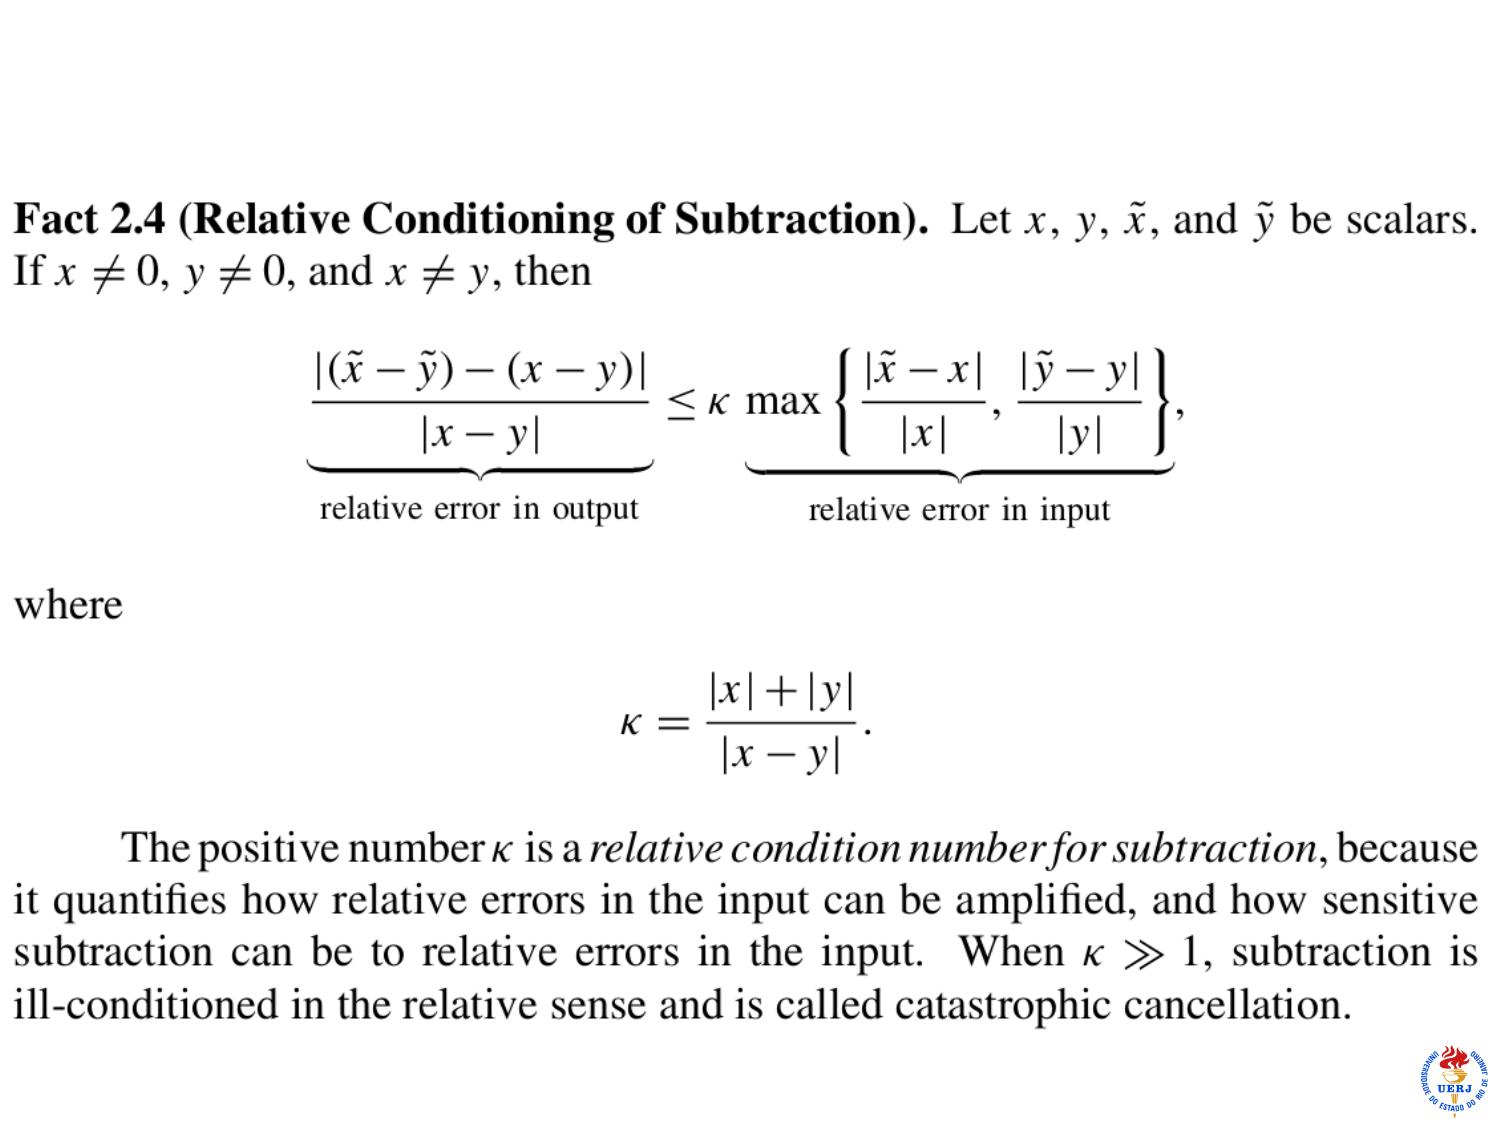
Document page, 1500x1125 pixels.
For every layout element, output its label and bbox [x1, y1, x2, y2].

picture [1421, 1045, 1488, 1118]
picture [0, 184, 1500, 1032]
